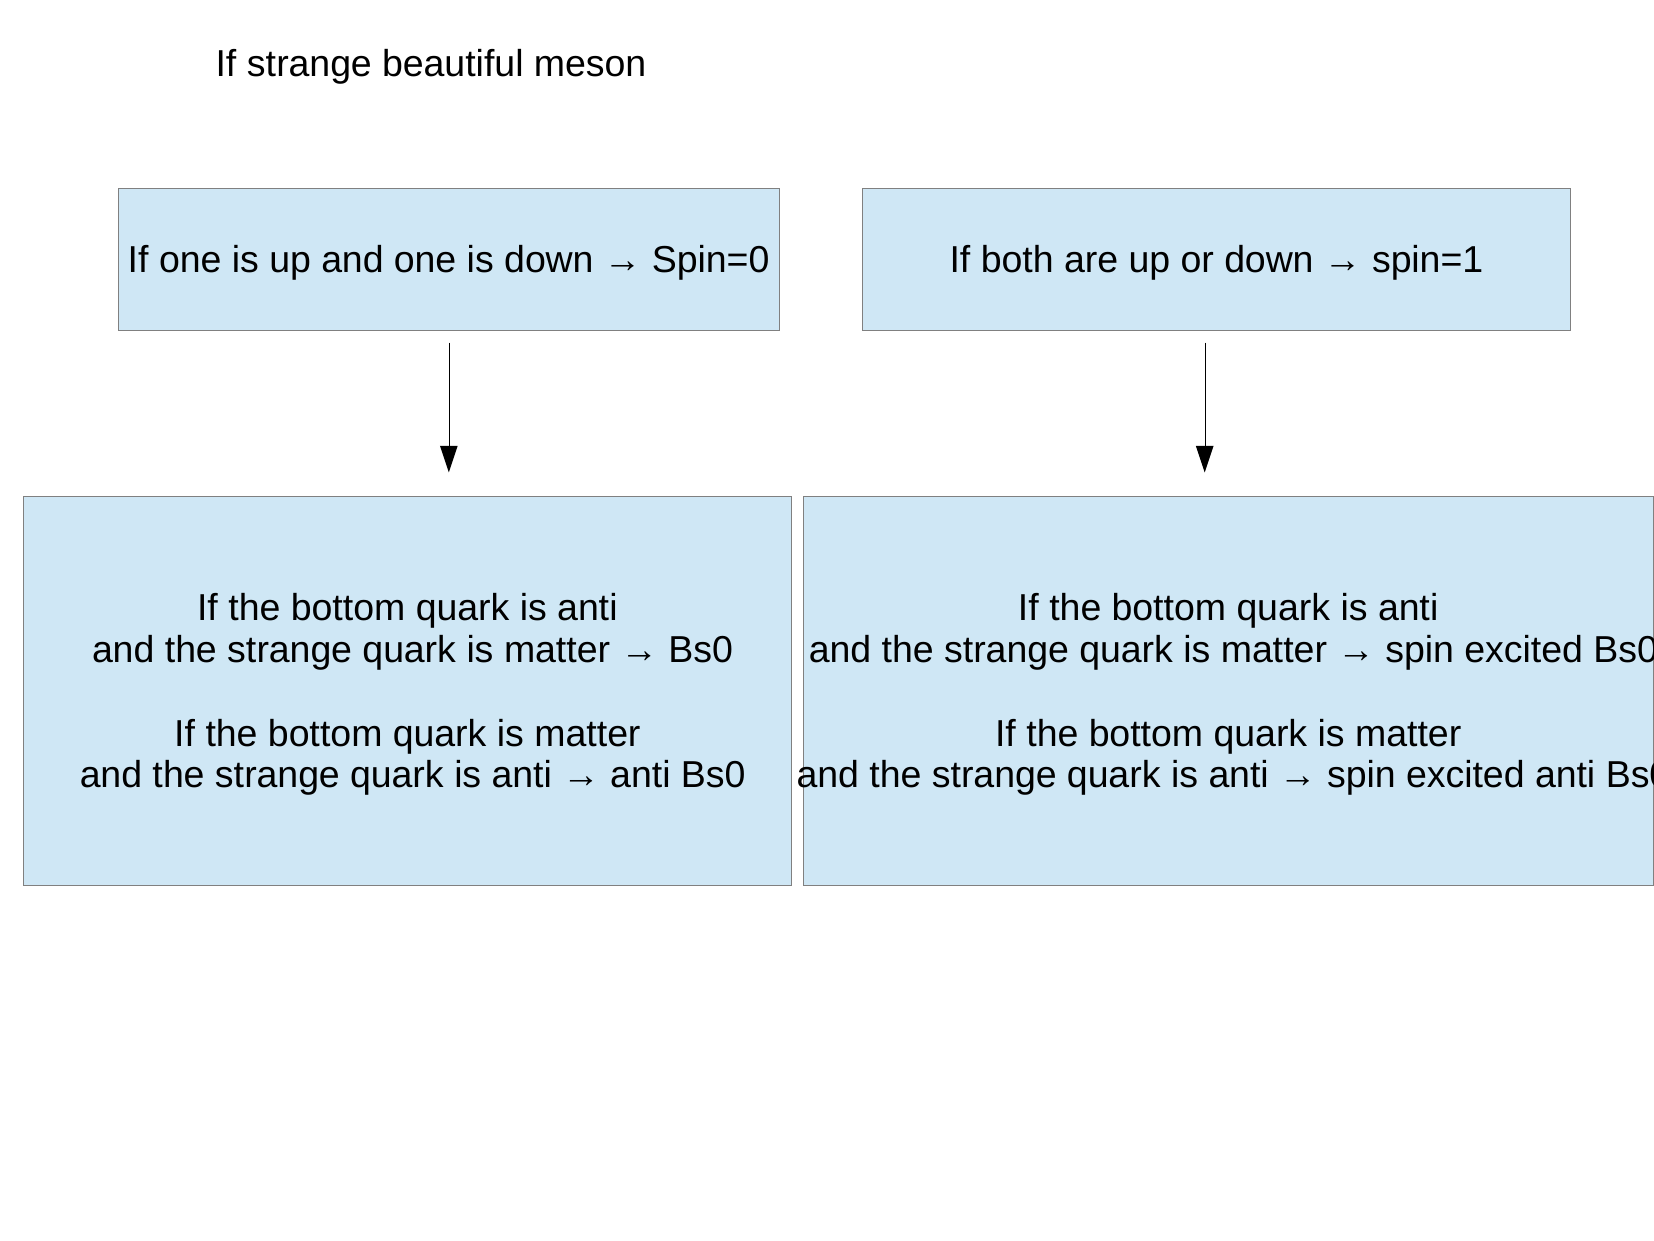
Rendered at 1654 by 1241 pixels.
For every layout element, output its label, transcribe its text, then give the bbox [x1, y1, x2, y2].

text_box If the bottom quark is anti and the strange quark is matter → Bs0 If the bottom quark is matter and the strange quark is anti → anti Bs0 [23, 496, 792, 886]
text_box If one is up and one is down → Spin=0 [118, 188, 780, 331]
text_box If the bottom quark is anti and the strange quark is matter → spin excited Bs0 If the bottom quark is matter and the strange quark is anti → spin excited anti Bs0 [803, 496, 1654, 886]
text_box If strange beautiful meson [200, 35, 1524, 93]
text_box If both are up or down → spin=1 [862, 188, 1571, 331]
